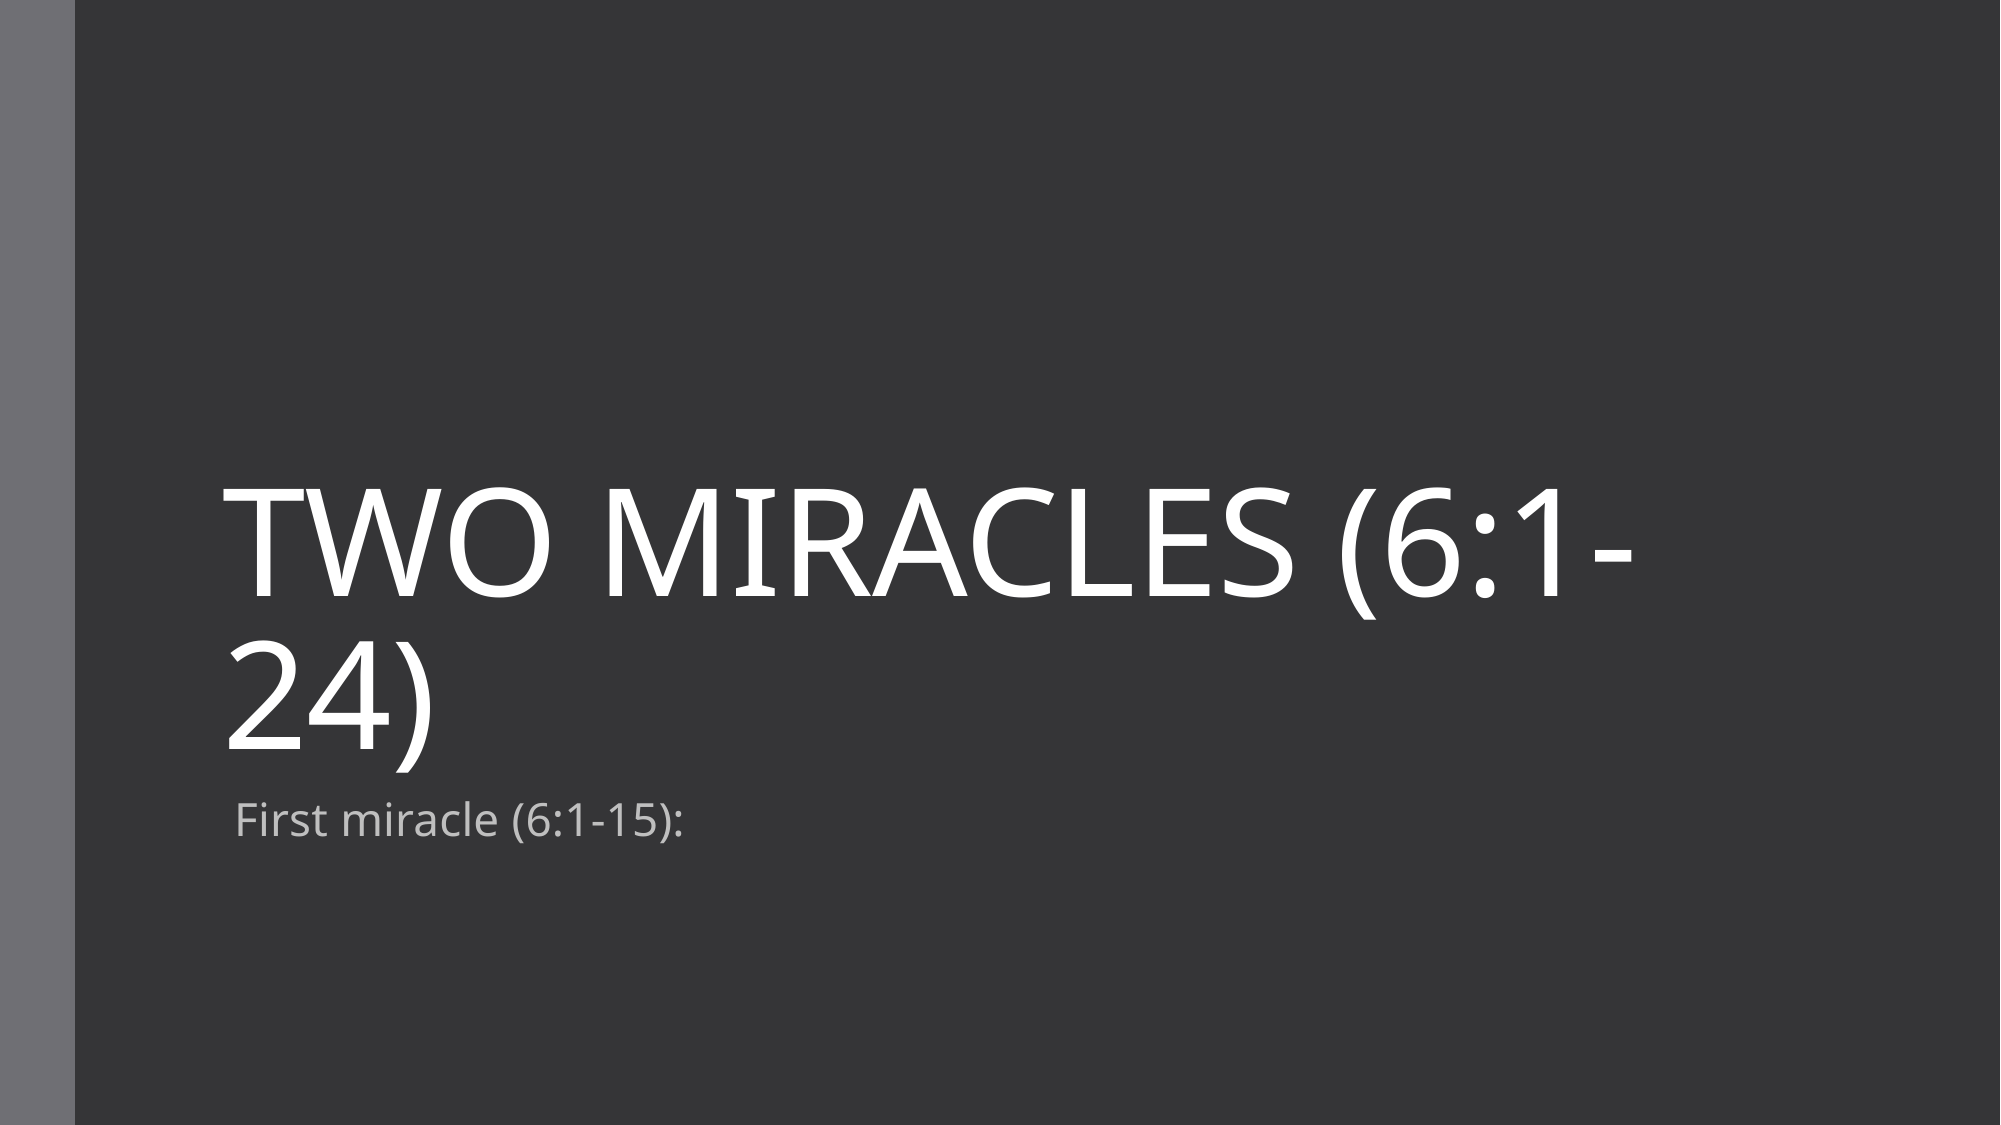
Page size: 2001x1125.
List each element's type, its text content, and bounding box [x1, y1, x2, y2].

title TWO MIRACLES (6:1-24) [206, 124, 1752, 787]
subtitle First miracle (6:1-15): [206, 787, 1752, 1066]
